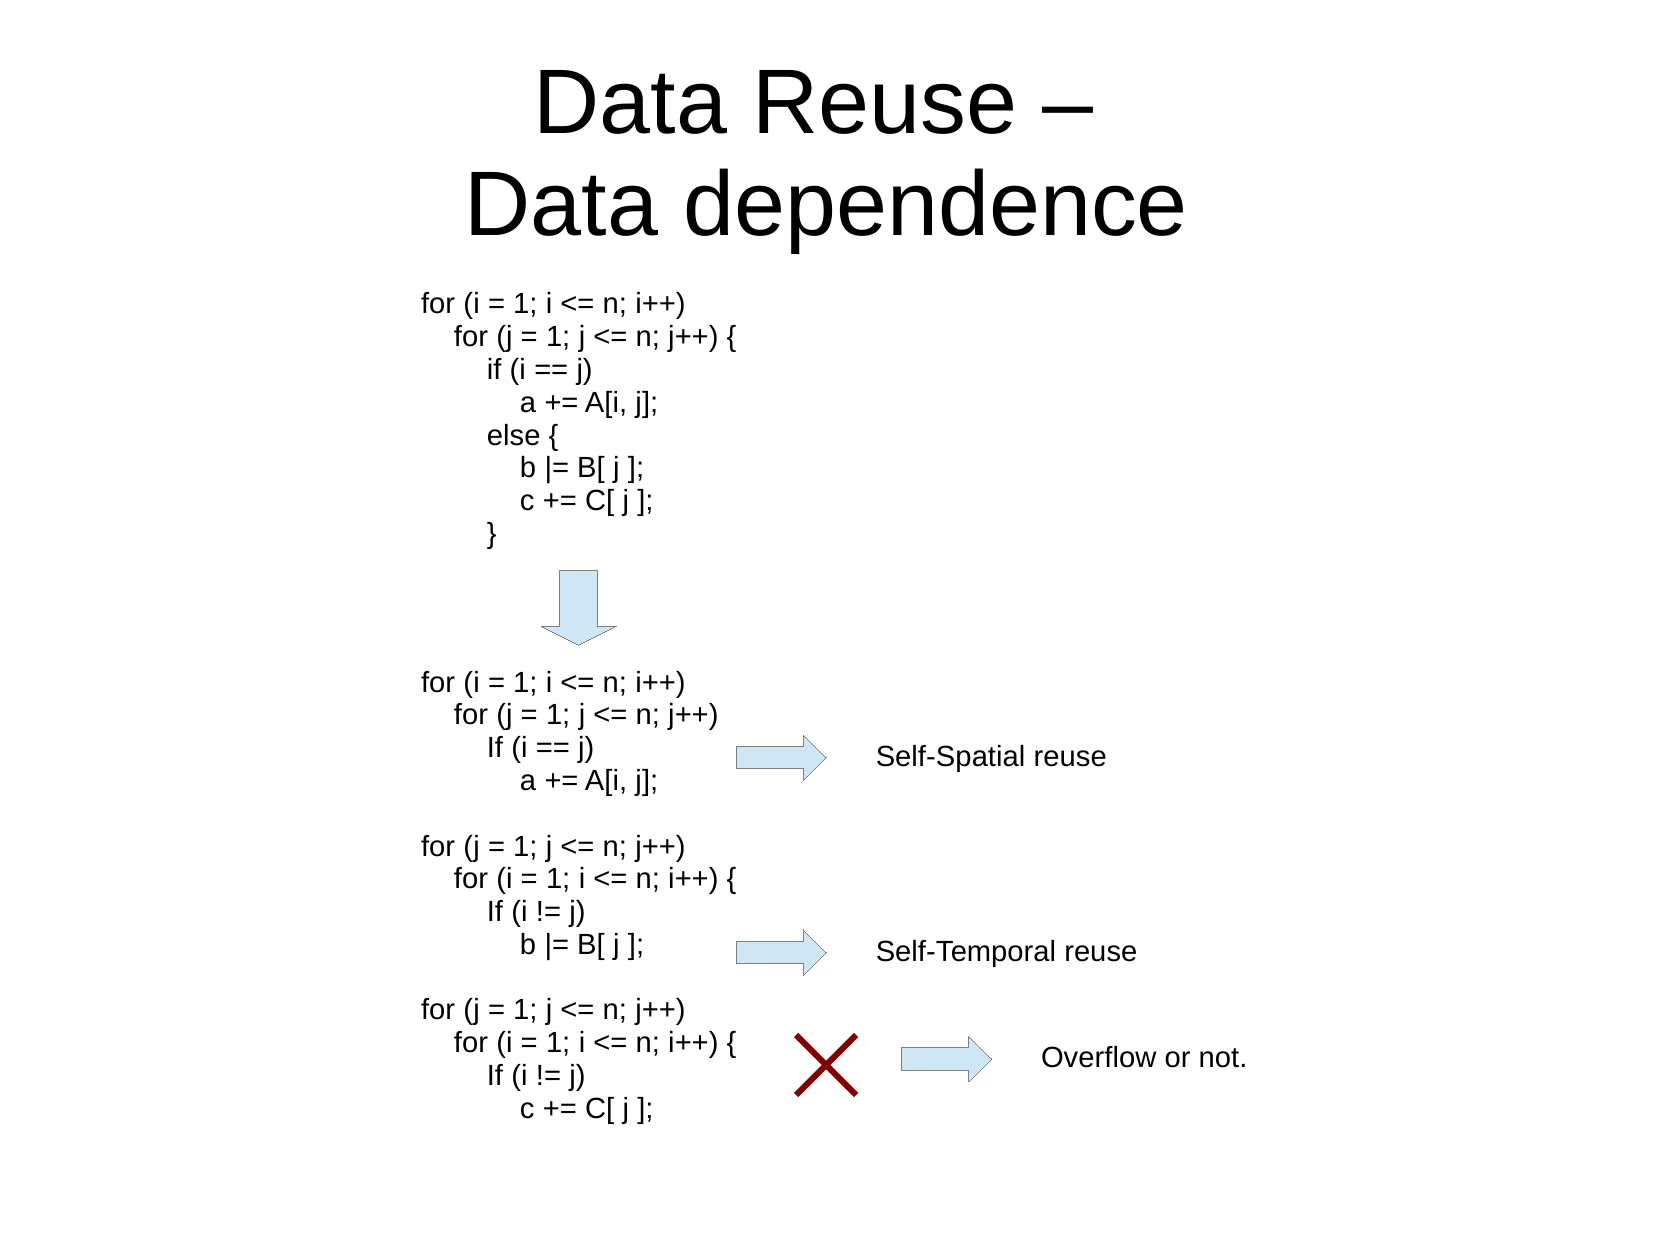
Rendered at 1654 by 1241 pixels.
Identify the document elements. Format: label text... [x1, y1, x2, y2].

text_box for (i = 1; i <= n; i++) for (j = 1; j <= n; j++) { if (i == j) a += A[i, j]; else { b |= B[ j ]; c += C[ j ]; } [406, 280, 872, 558]
text_box Self-Spatial reuse [861, 732, 1162, 781]
text_box [736, 929, 827, 976]
text_box Overflow or not. [1026, 1033, 1327, 1082]
title Data Reuse – Data dependence [82, 49, 1571, 257]
text_box [901, 1036, 992, 1082]
text_box [541, 570, 617, 646]
text_box [736, 735, 827, 781]
text_box Self-Temporal reuse [861, 927, 1162, 975]
text_box for (i = 1; i <= n; i++) for (j = 1; j <= n; j++) If (i == j) a += A[i, j]; for (j = 1; j <= n; j++) for (i = 1; i <= n; i++) { If (i != j) b |= B[ j ]; for (j = 1; j <= n; j++) for (i = 1; i <= n; i++) { If (i != j) c += C[ j ]; [406, 658, 872, 1132]
